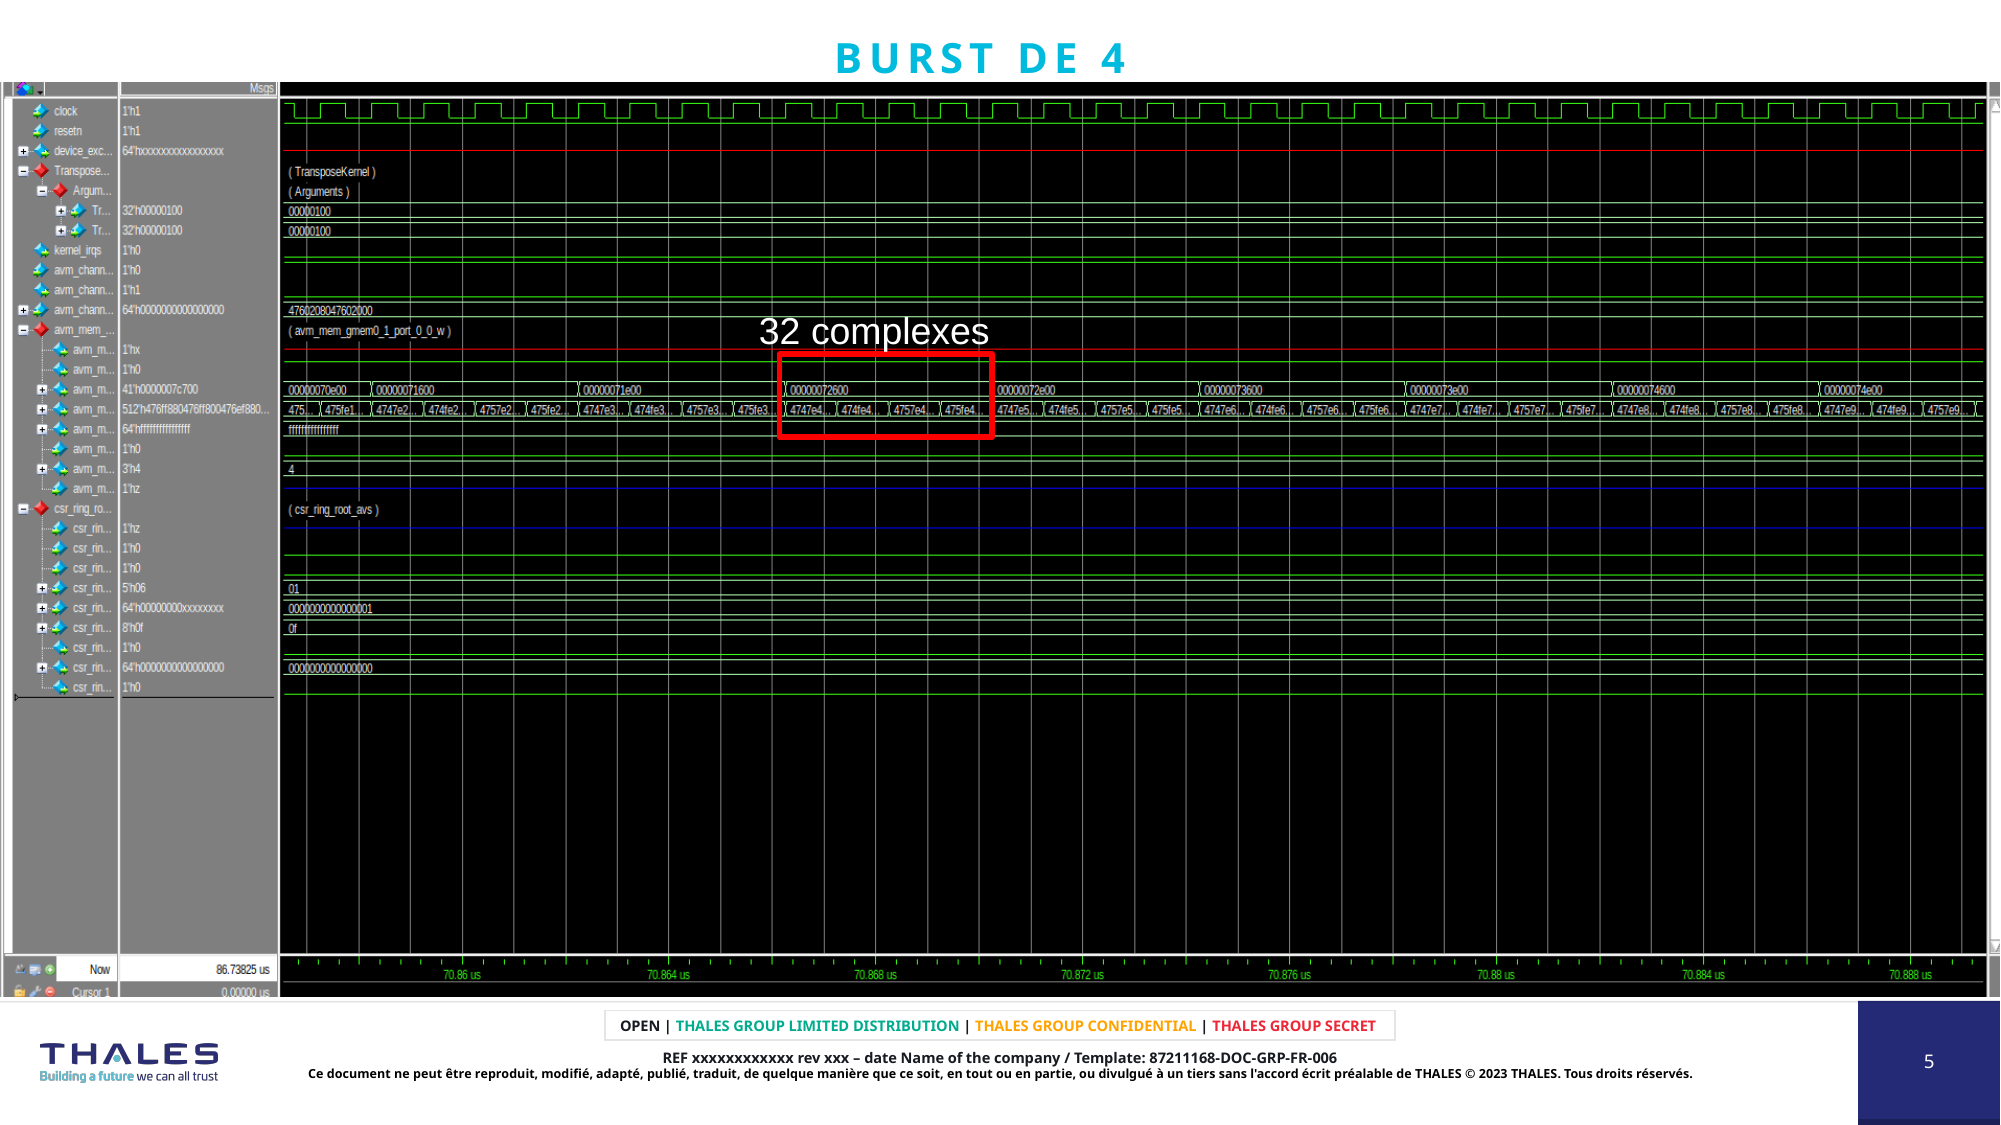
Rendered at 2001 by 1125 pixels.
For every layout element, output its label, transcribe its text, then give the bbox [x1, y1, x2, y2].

picture [40, 1043, 218, 1083]
title Burst de 4 [271, 32, 1689, 82]
text_box 32 complexes [744, 302, 1028, 402]
picture [0, 82, 2000, 997]
